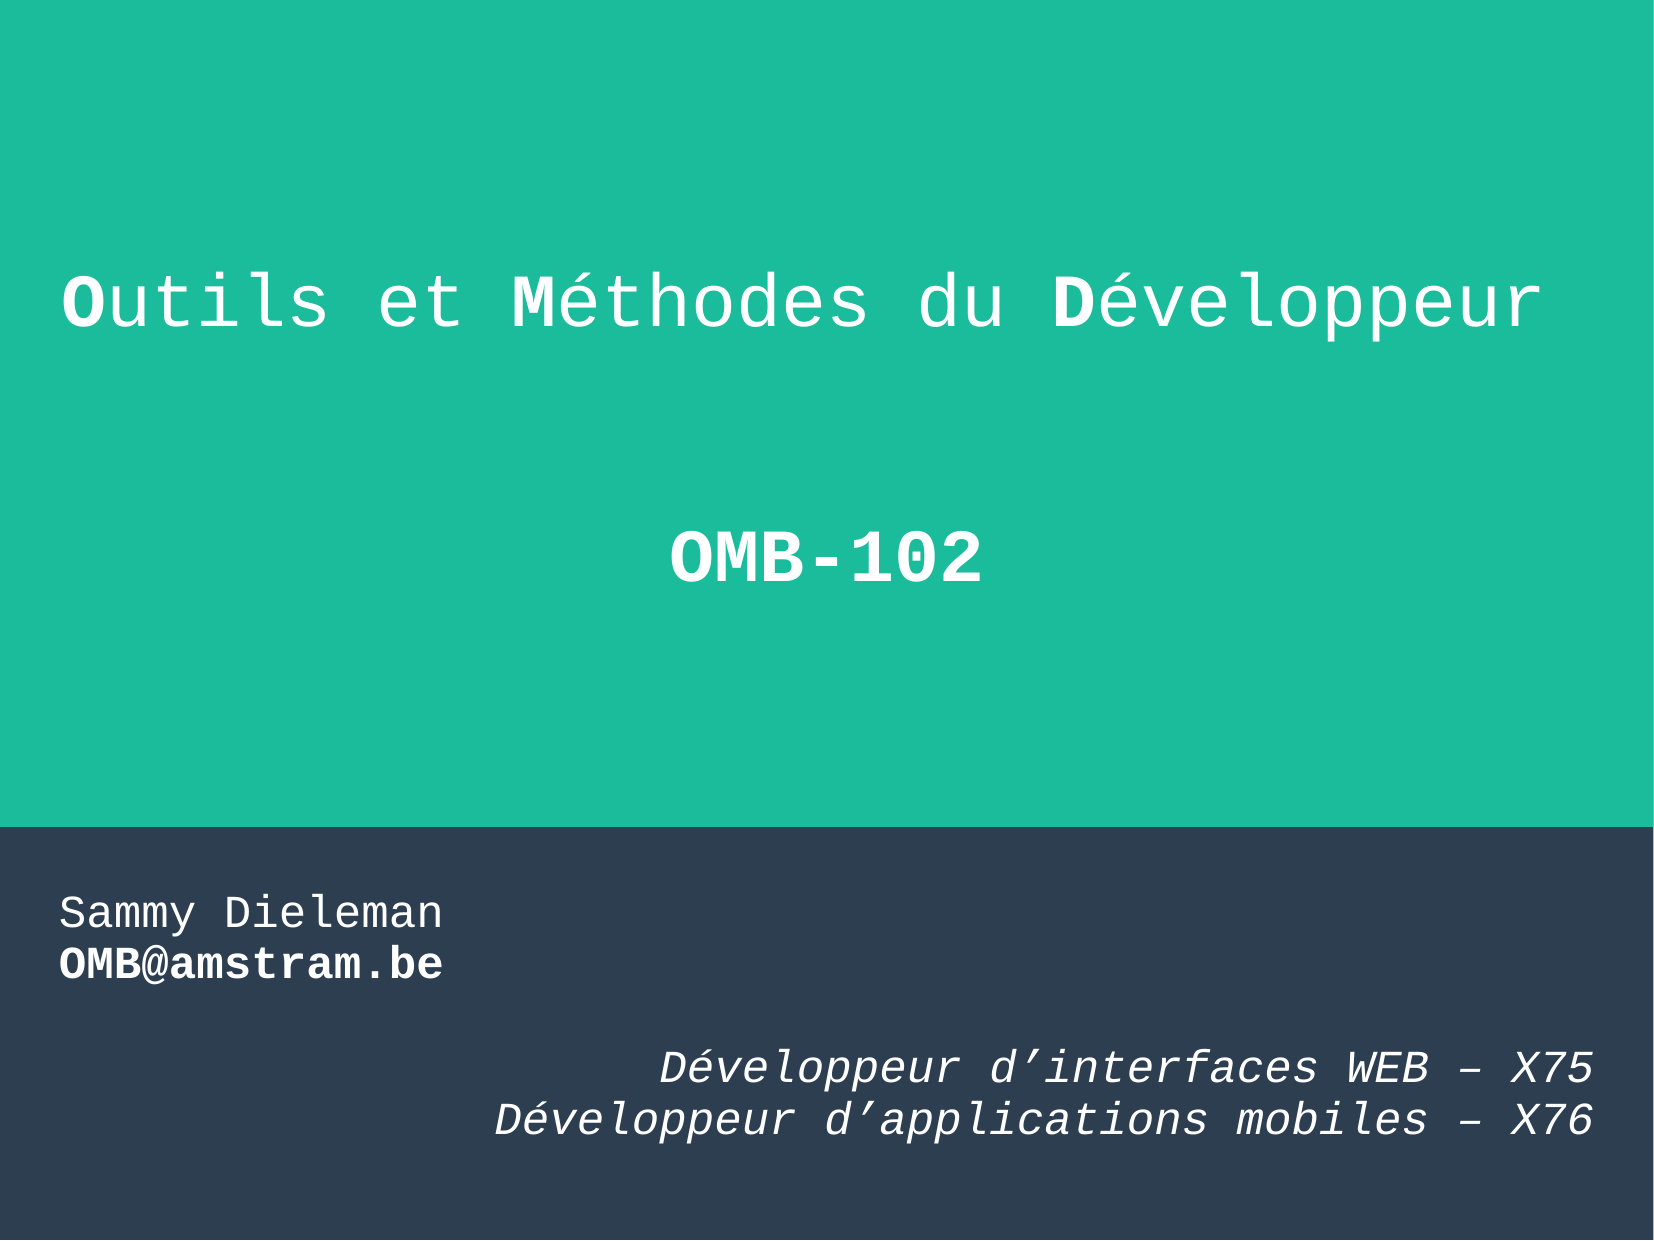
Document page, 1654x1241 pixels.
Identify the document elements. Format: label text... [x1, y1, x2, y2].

subtitle Sammy Dieleman OMB@amstram.be Développeur d’interfaces WEB – X75 Développeur d’applications mobiles – X76 [58, 856, 1595, 1181]
title Outils et Méthodes du Développeur OMB-102 [58, 0, 1595, 826]
